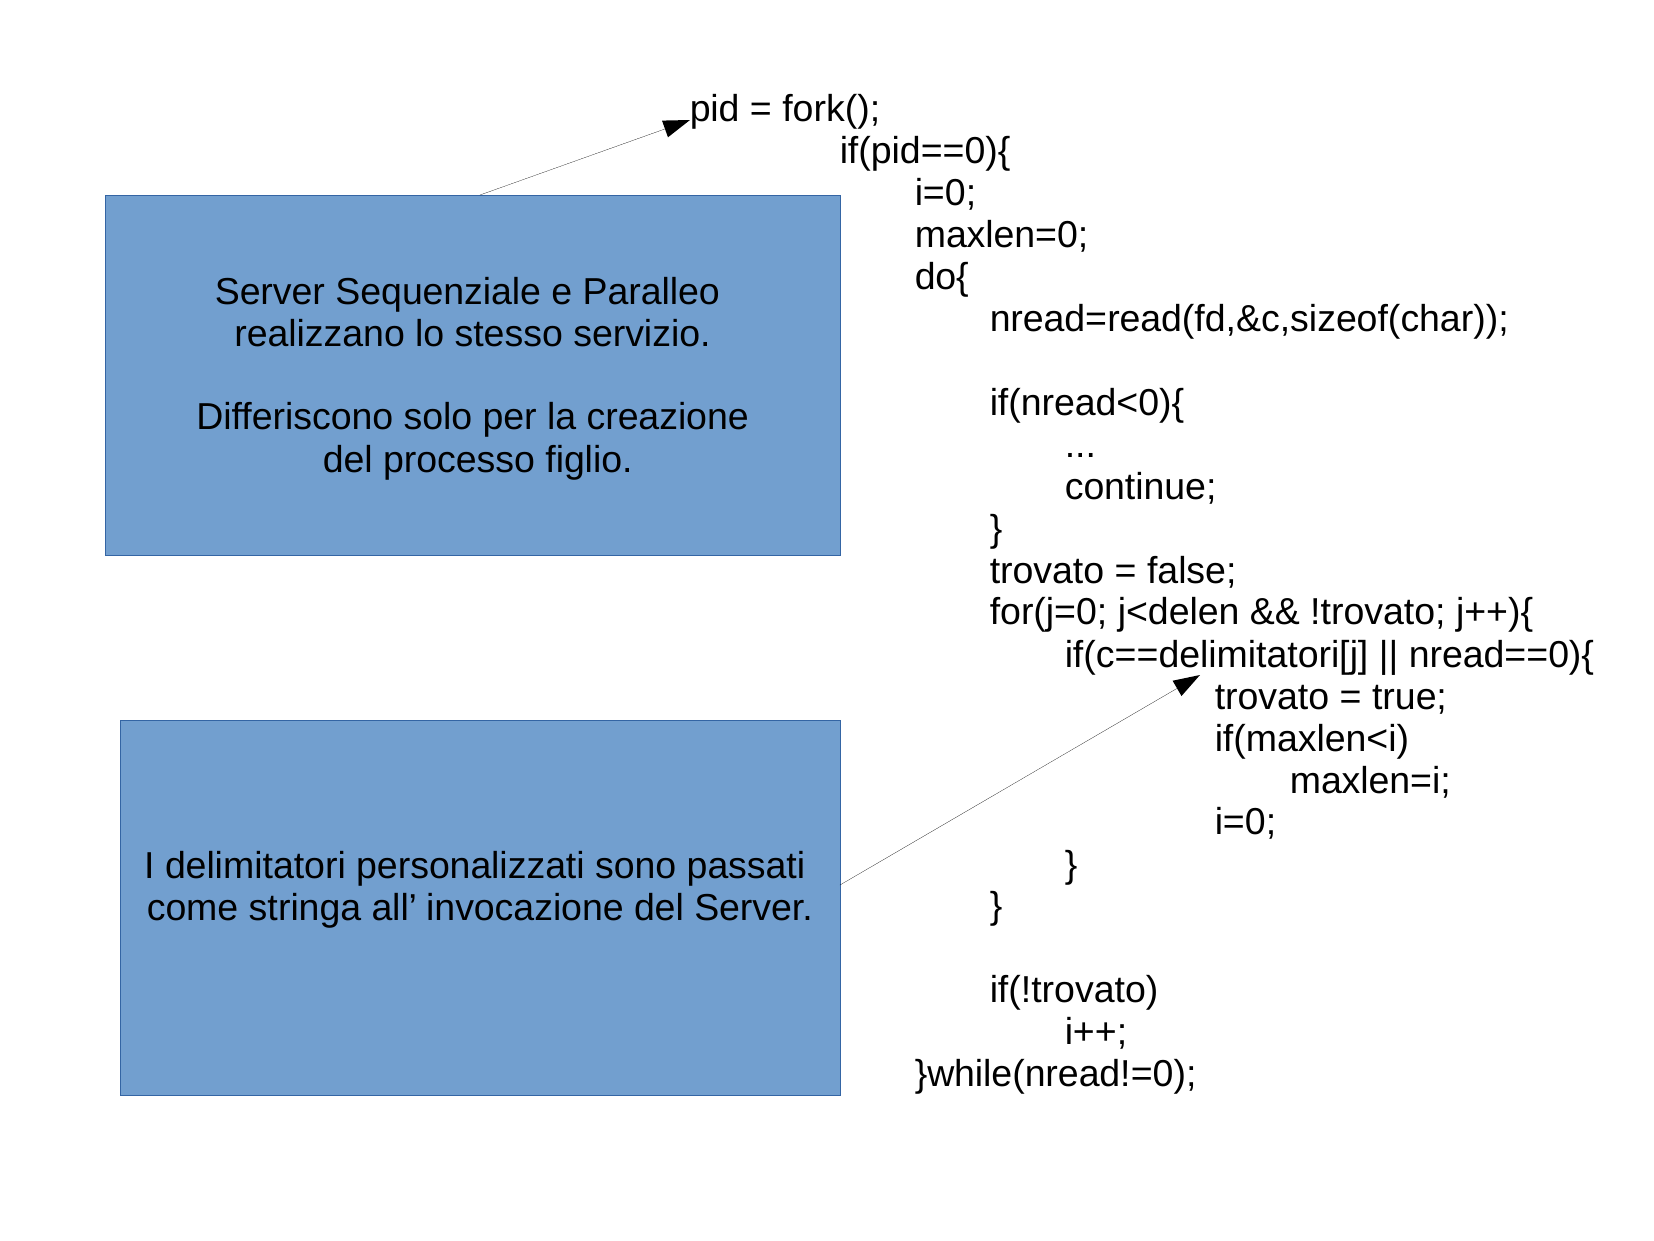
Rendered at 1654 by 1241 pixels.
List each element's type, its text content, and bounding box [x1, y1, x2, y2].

text_box Server Sequenziale e Paralleo realizzano lo stesso servizio. Differiscono solo per la creazione del processo figlio. [105, 195, 841, 556]
text_box I delimitatori personalizzati sono passati come stringa all’ invocazione del Server. [120, 720, 841, 1096]
text_box pid = fork(); if(pid==0){ i=0; maxlen=0; do{ nread=read(fd,&c,sizeof(char)); if(nread<0){ ... continue; } trovato = false; for(j=0; j<delen && !trovato; j++){ if(c==delimitatori[j] || nread==0){ trovato = true; if(maxlen<i) maxlen=i; i=0; } } if(!trovato) i++; }while(nread!=0); [675, 79, 1654, 1241]
